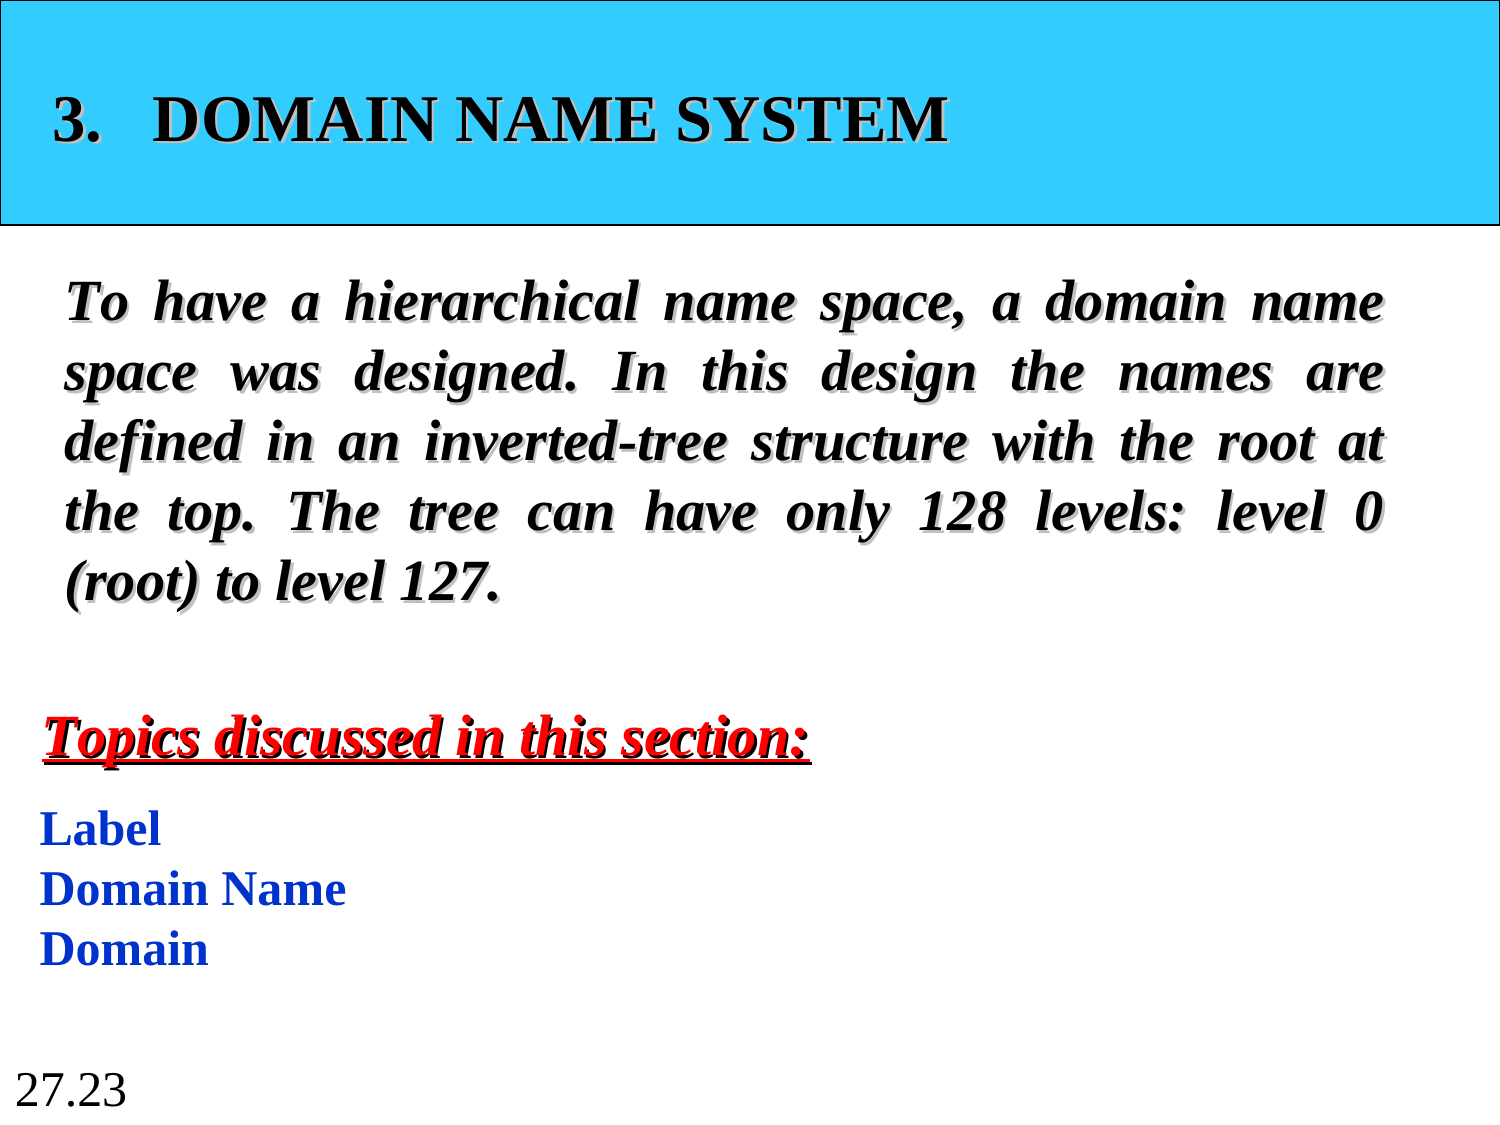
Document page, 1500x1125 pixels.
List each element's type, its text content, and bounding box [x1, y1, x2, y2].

text_box Topics discussed in this section: [26, 689, 825, 776]
text_box To have a hierarchical name space, a domain name space was designed. In this design the names are defined in an inverted-tree structure with the root at the top. The tree can have only 128 levels: level 0 (root) to level 127. [50, 254, 1401, 621]
text_box Label Domain Name Domain [24, 787, 1125, 983]
text_box [0, 0, 1500, 225]
text_box 3. DOMAIN NAME SYSTEM [37, 66, 966, 163]
